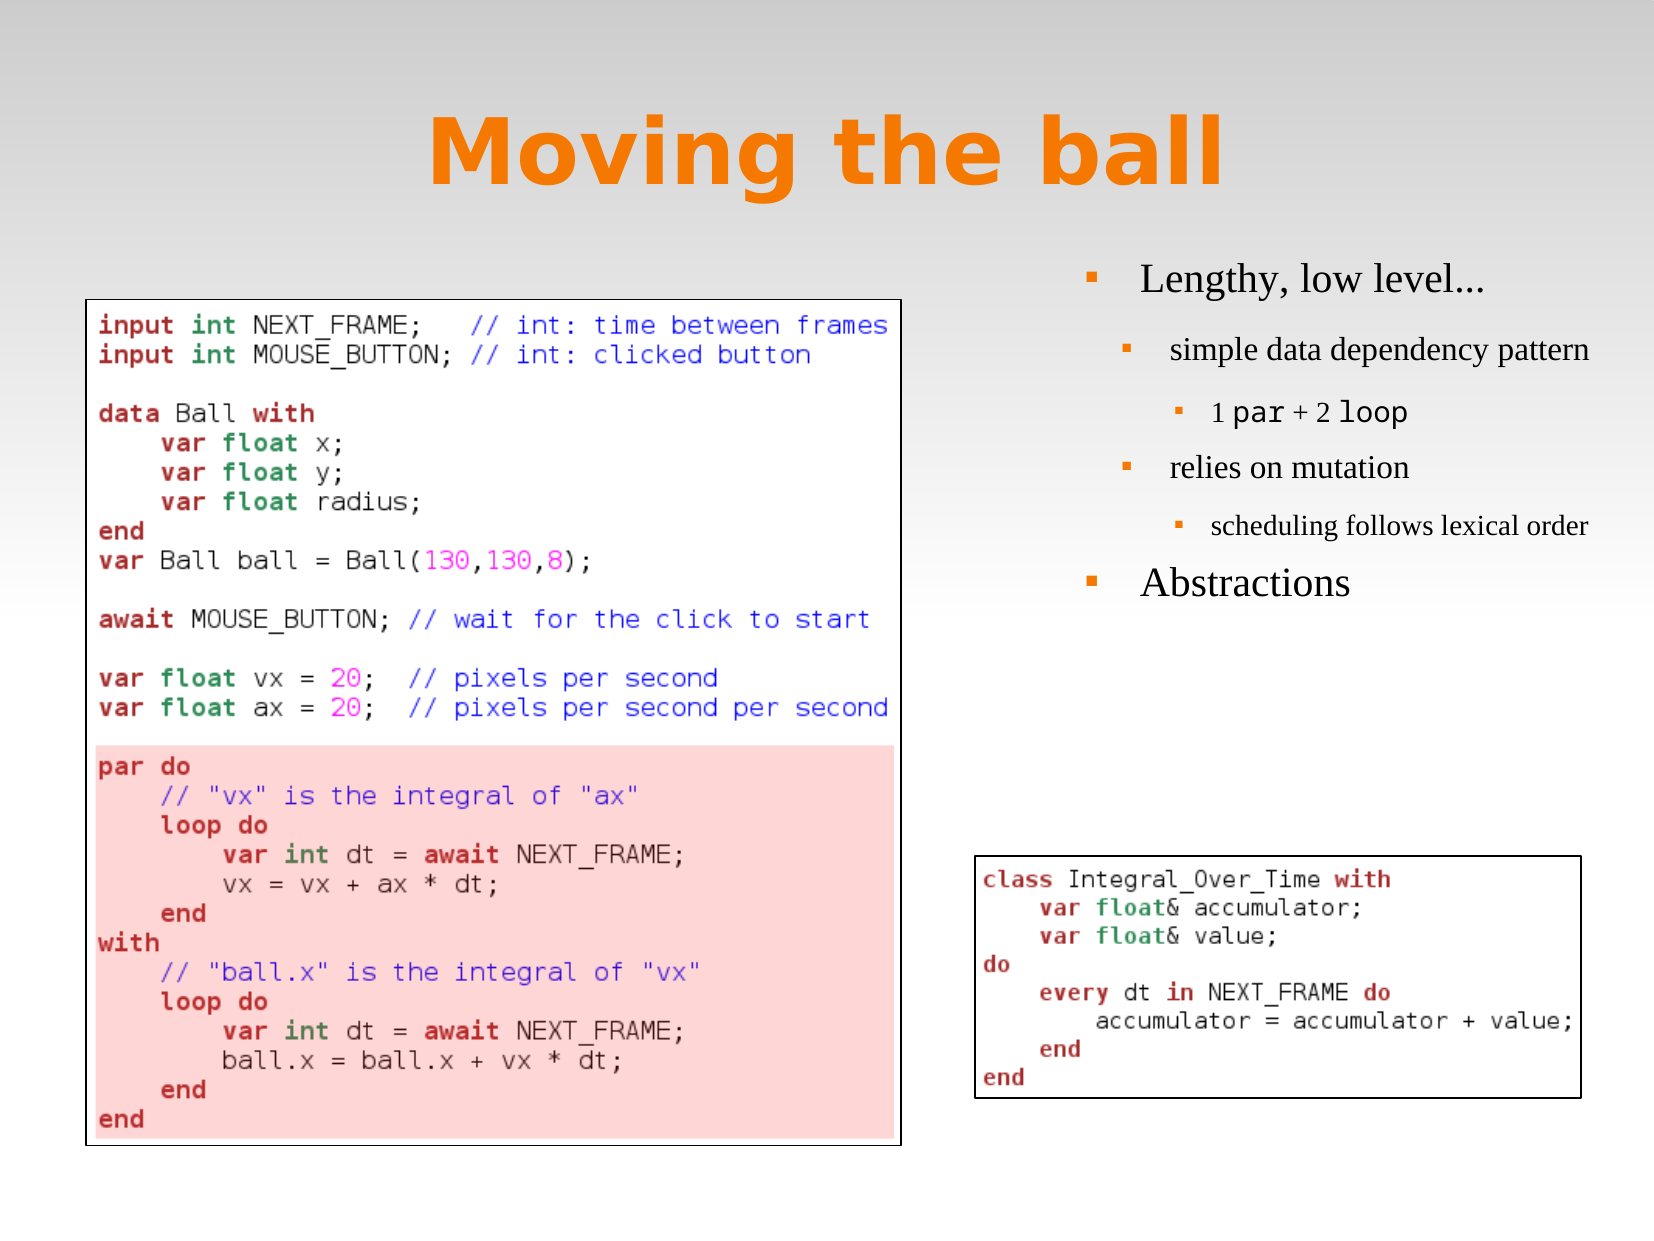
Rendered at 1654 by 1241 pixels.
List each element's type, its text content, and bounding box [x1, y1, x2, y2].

picture [975, 856, 1581, 1098]
text_box [95, 745, 894, 1139]
picture [86, 300, 901, 1145]
title Moving the ball [82, 49, 1571, 257]
list Lengthy, low level... simple data dependency pattern 1 par + 2 loop relies on mutation scheduling follows lexical order Abstractions [998, 254, 1651, 813]
